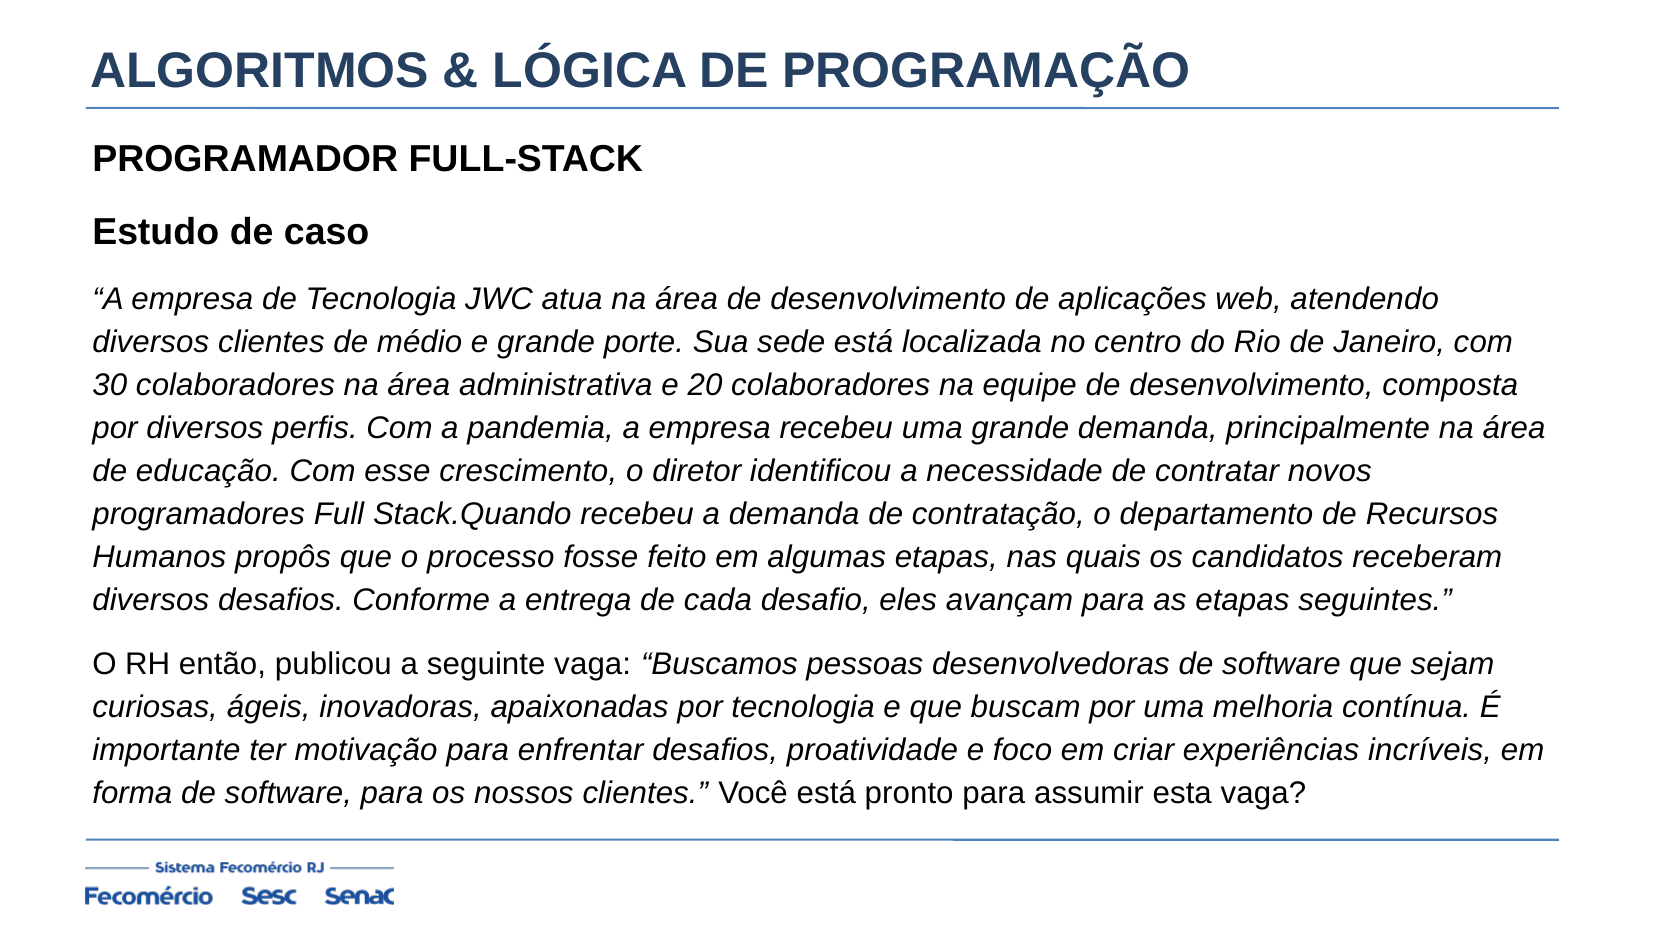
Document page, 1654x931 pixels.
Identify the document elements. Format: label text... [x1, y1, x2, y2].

text_box ALGORITMOS & LÓGICA DE PROGRAMAÇÃO [90, 32, 1564, 104]
picture [62, 845, 416, 921]
text_box PROGRAMADOR FULL-STACK Estudo de caso “A empresa de Tecnologia JWC atua na área de desenvolvimento de aplicações web, atendendo diversos clientes de médio e grande porte. Sua sede está localizada no centro do Rio de Janeiro, com 30 colaboradores na área administrativa e 20 colaboradores na equipe de desenvolvimento, composta por diversos perfis. Com a pandemia, a empresa recebeu uma grande demanda, principalmente na área de educação. Com esse crescimento, o diretor identificou a necessidade de contratar novos programadores Full Stack.Quando recebeu a demanda de contratação, o departamento de Recursos Humanos propôs que o processo fosse feito em algumas etapas, nas quais os candidatos receberam diversos desafios. Conforme a entrega de cada desafio, eles avançam para as etapas seguintes.” O RH então, publicou a seguinte vaga: “Buscamos pessoas desenvolvedoras de software que sejam curiosas, ágeis, inovadoras, apaixonadas por tecnologia e que buscam por uma melhoria contínua. É importante ter motivação para enfrentar desafios, proatividade e foco em criar experiências incríveis, em forma de software, para os nossos clientes.” Você está pronto para assumir esta vaga? [77, 112, 1564, 836]
